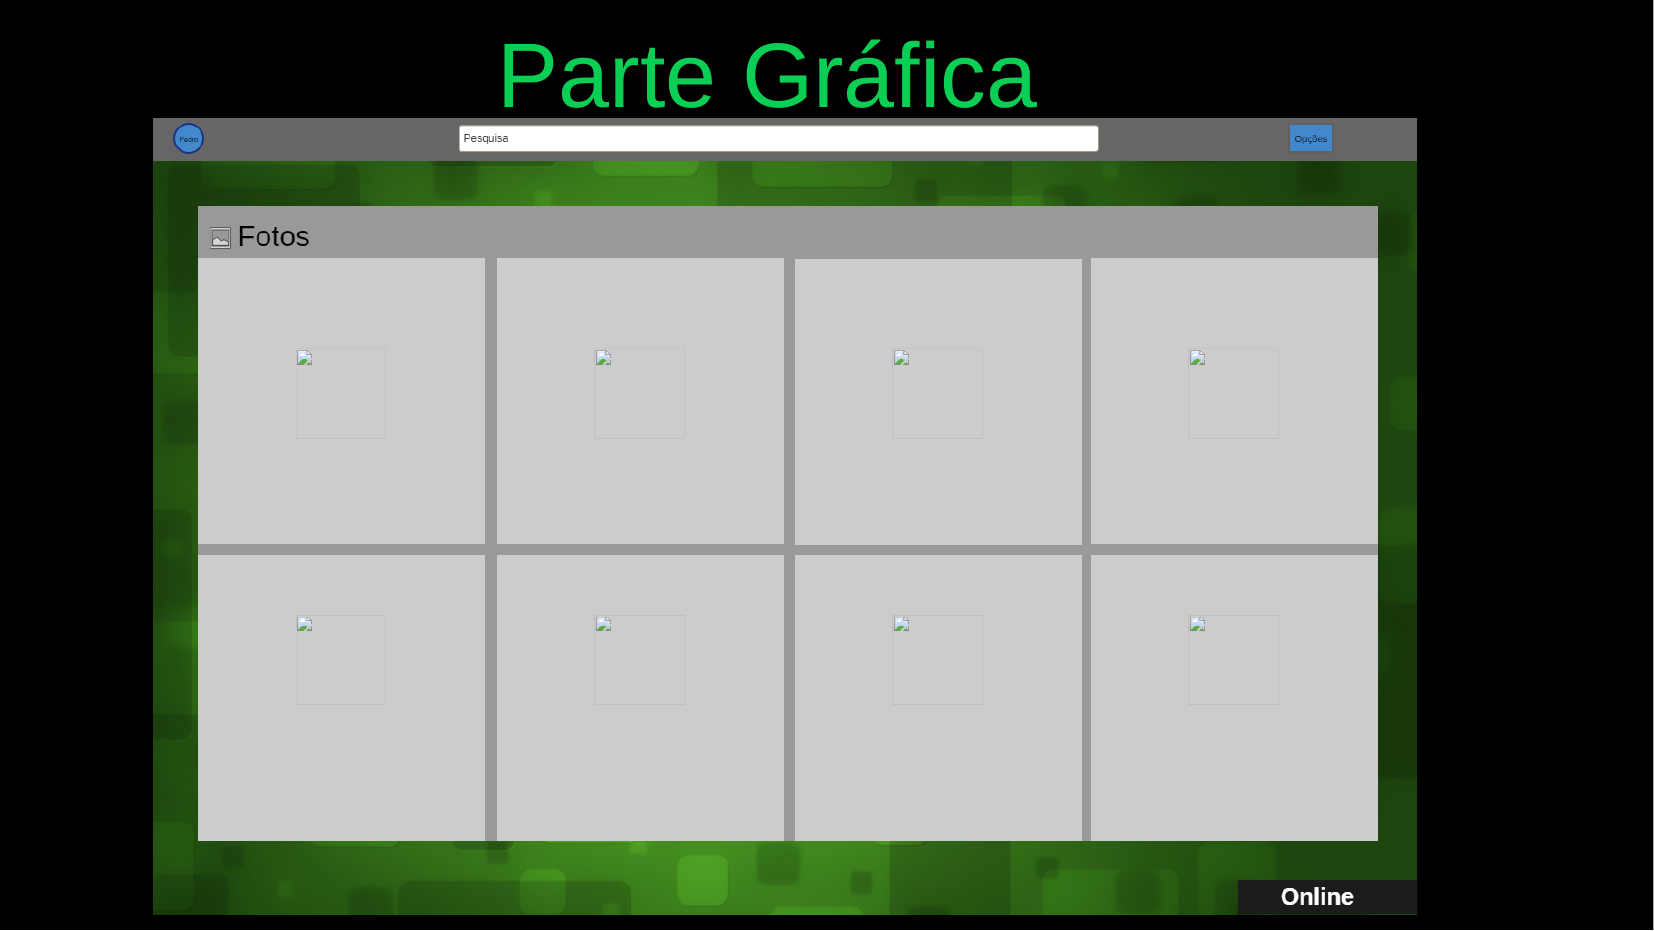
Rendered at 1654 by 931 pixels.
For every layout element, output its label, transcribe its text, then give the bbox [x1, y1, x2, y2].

title Parte Gráfica [23, 0, 1512, 154]
picture [153, 118, 1418, 915]
